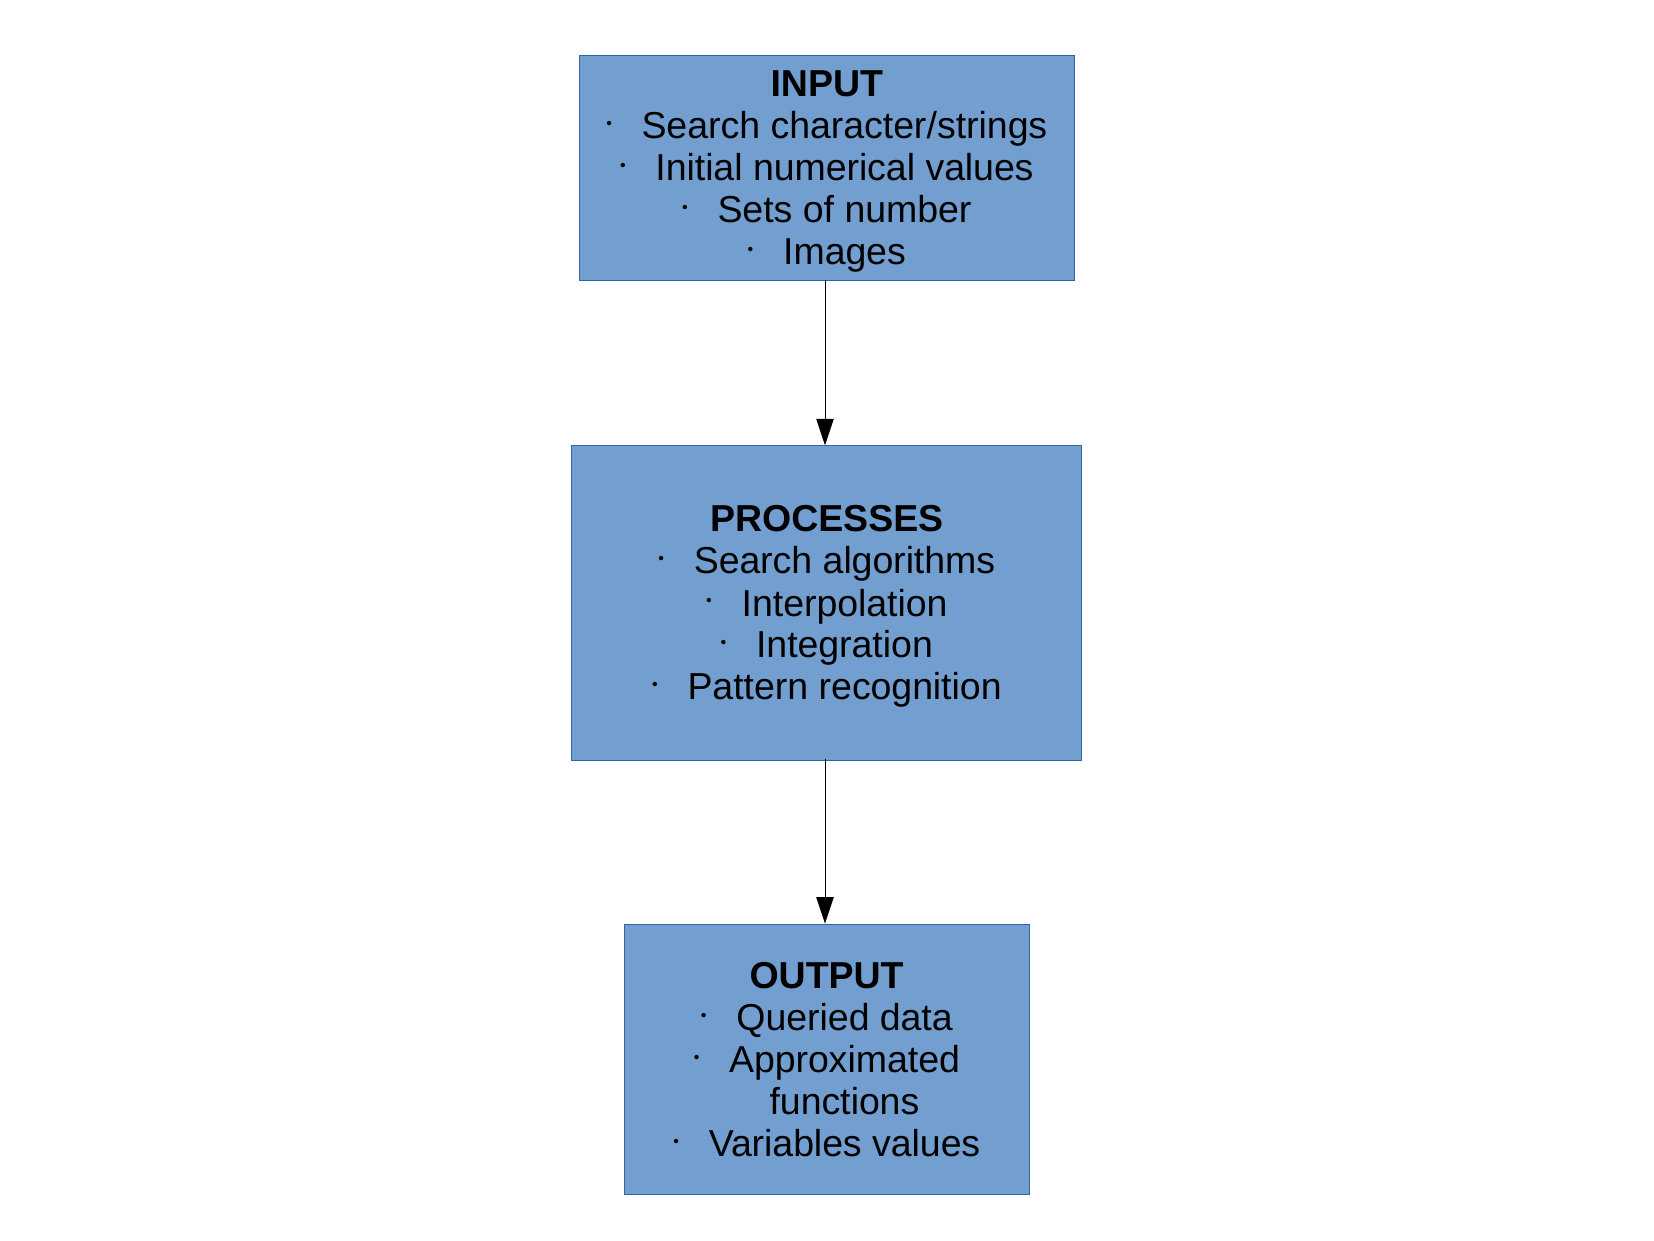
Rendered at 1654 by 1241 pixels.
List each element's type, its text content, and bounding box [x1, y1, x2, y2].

text_box OUTPUT Queried data Approximated functions Variables values [624, 924, 1030, 1195]
text_box PROCESSES Search algorithms Interpolation Integration Pattern recognition [571, 445, 1082, 761]
text_box INPUT Search character/strings Initial numerical values Sets of number Images [579, 55, 1075, 281]
